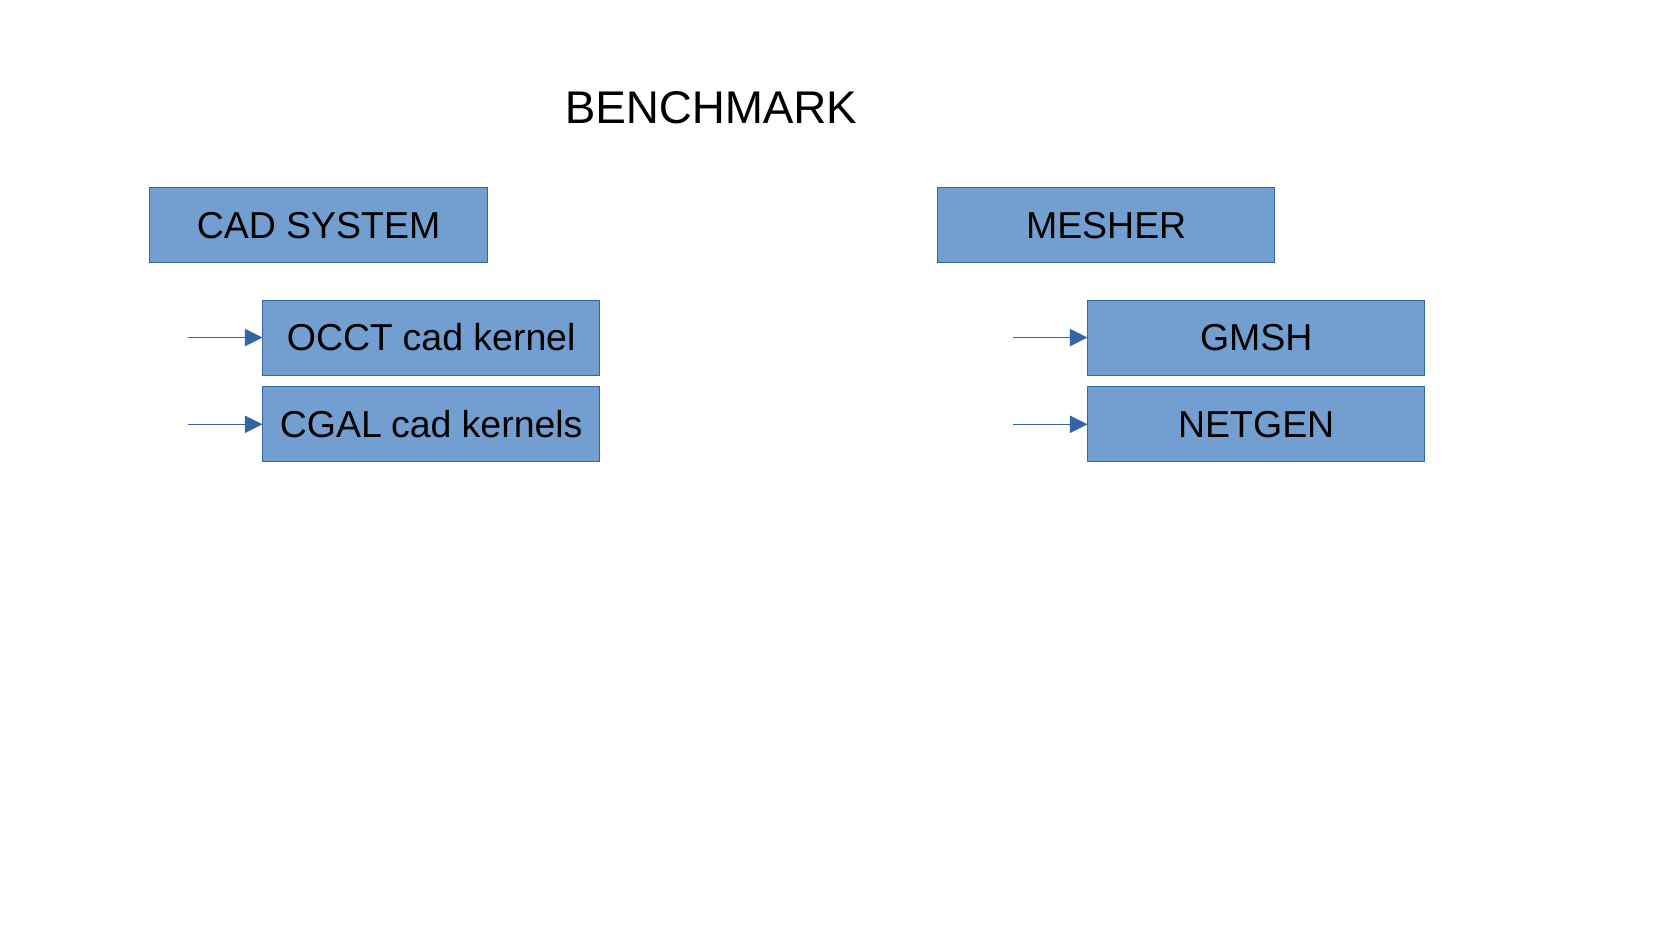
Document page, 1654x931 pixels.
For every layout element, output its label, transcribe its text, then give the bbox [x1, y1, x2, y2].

text_box OCCT cad kernel [262, 300, 600, 376]
text_box BENCHMARK [550, 75, 873, 142]
text_box GMSH [1087, 300, 1425, 376]
text_box CGAL cad kernels [262, 386, 600, 462]
text_box NETGEN [1087, 386, 1425, 462]
text_box MESHER [937, 187, 1275, 263]
text_box CAD SYSTEM [149, 187, 488, 263]
